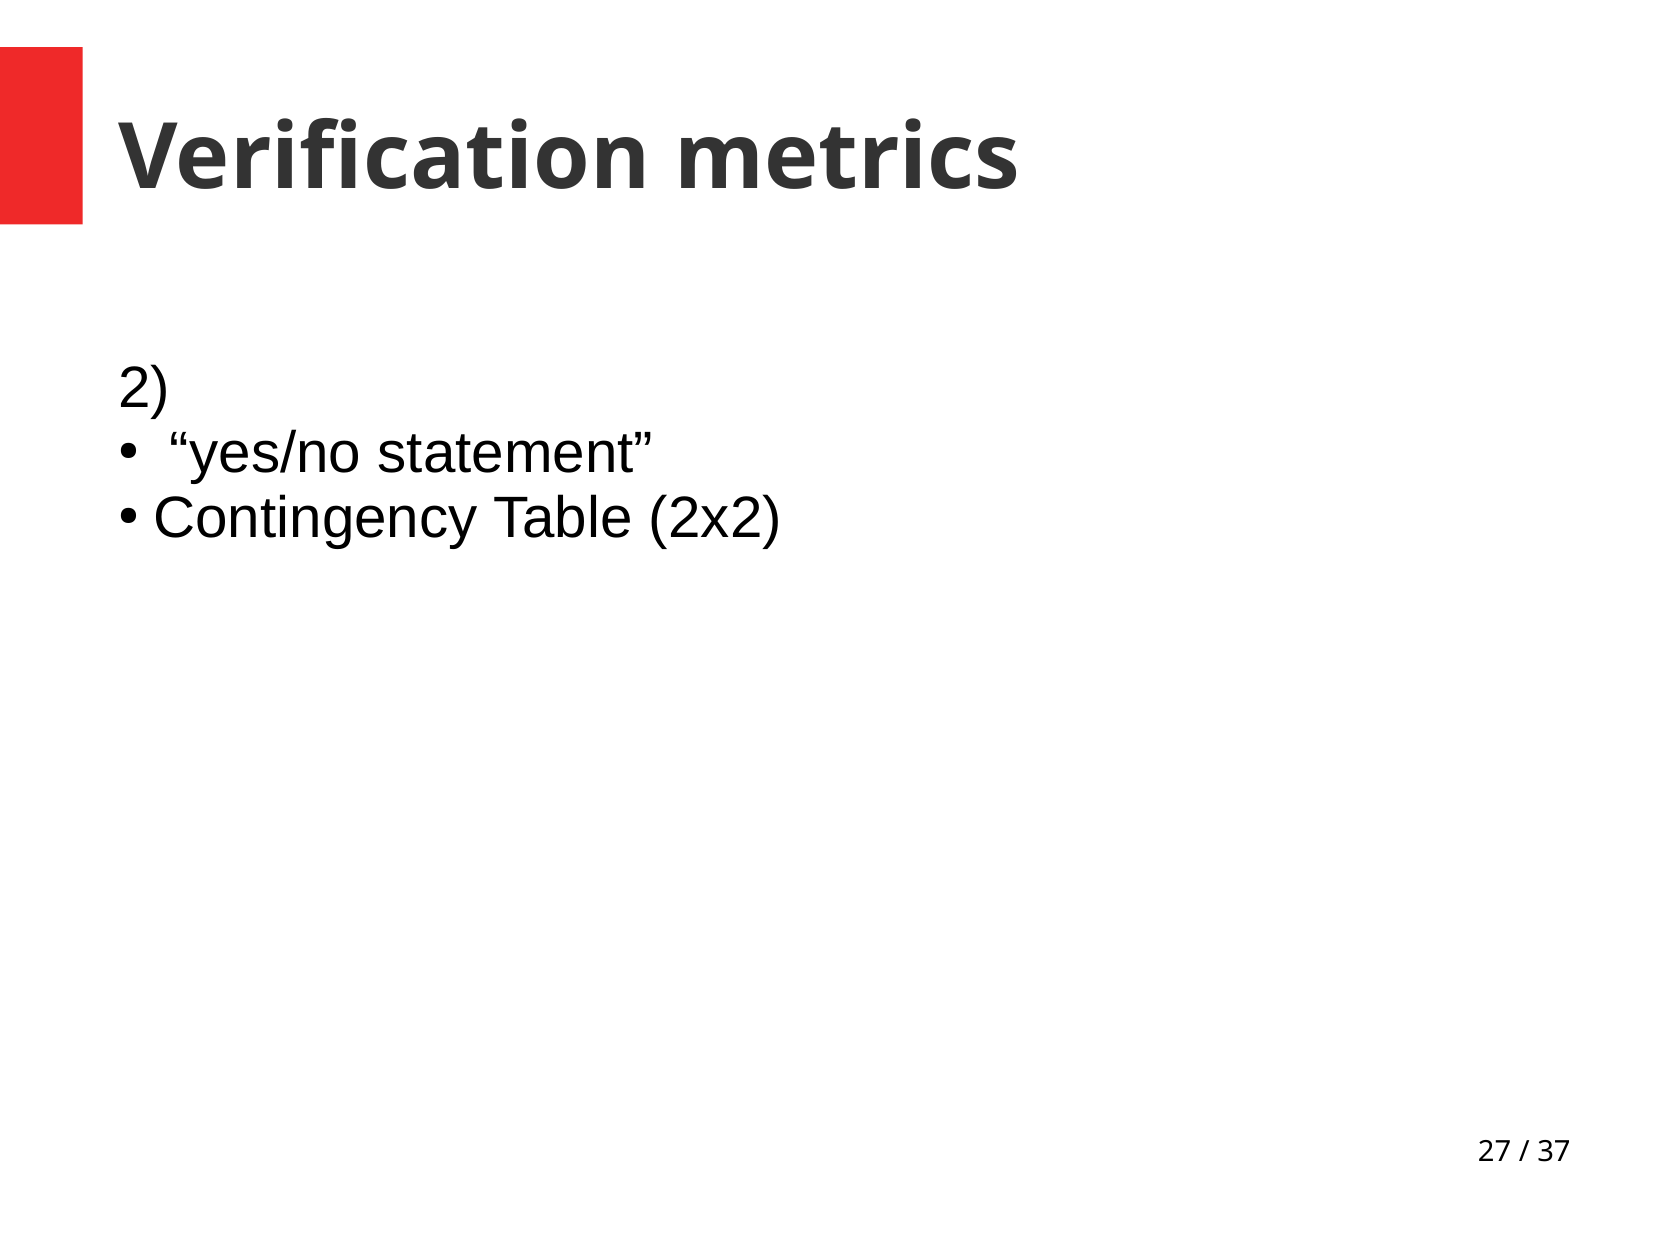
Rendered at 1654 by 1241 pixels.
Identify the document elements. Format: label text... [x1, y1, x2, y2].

title Verification metrics [118, 49, 1571, 257]
subtitle 2) “yes/no statement” Contingency Table (2x2) [118, 354, 1536, 1074]
